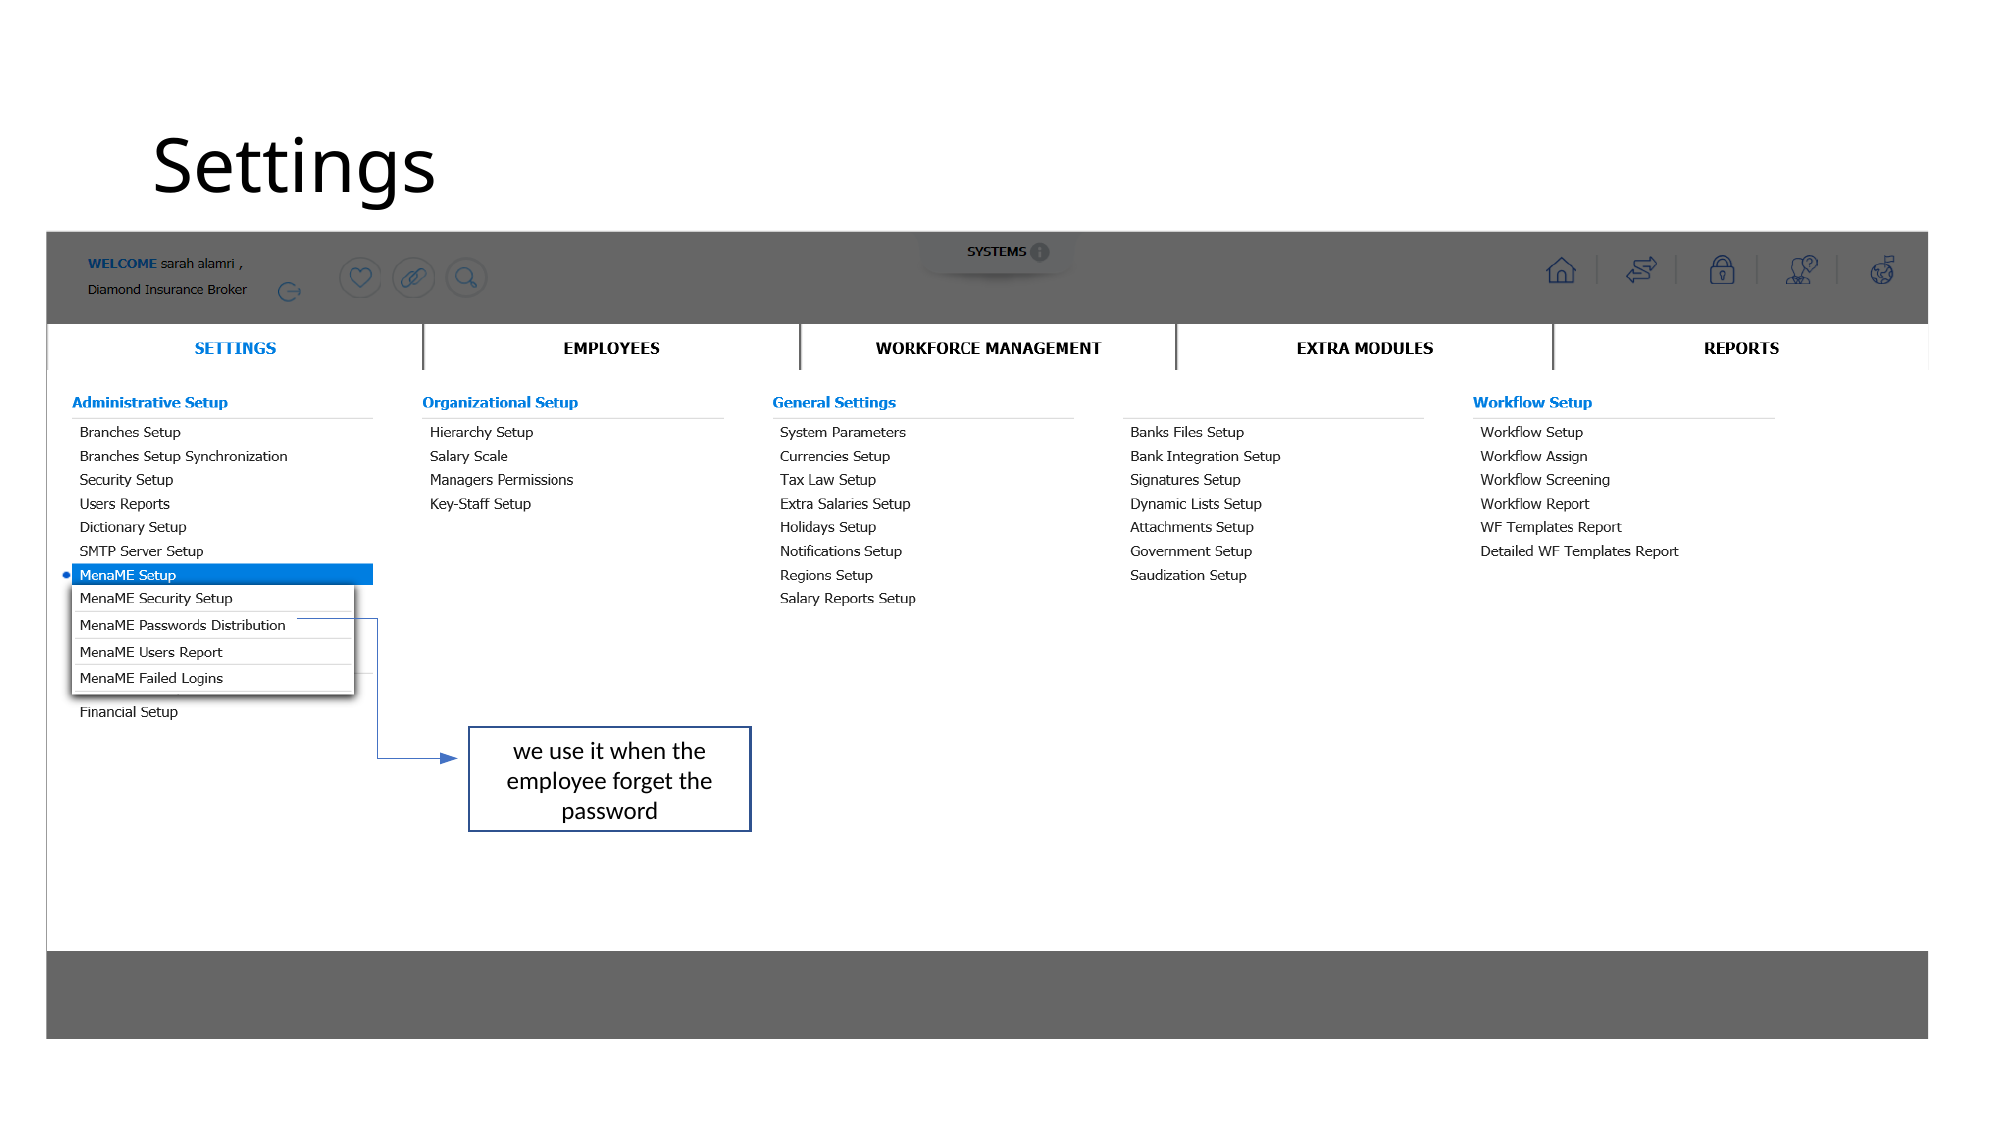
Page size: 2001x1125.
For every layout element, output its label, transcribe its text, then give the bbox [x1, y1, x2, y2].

text_box we use it when the employee forget the password [469, 727, 750, 831]
title Settings [137, 59, 1863, 230]
picture [46, 230, 1929, 1039]
